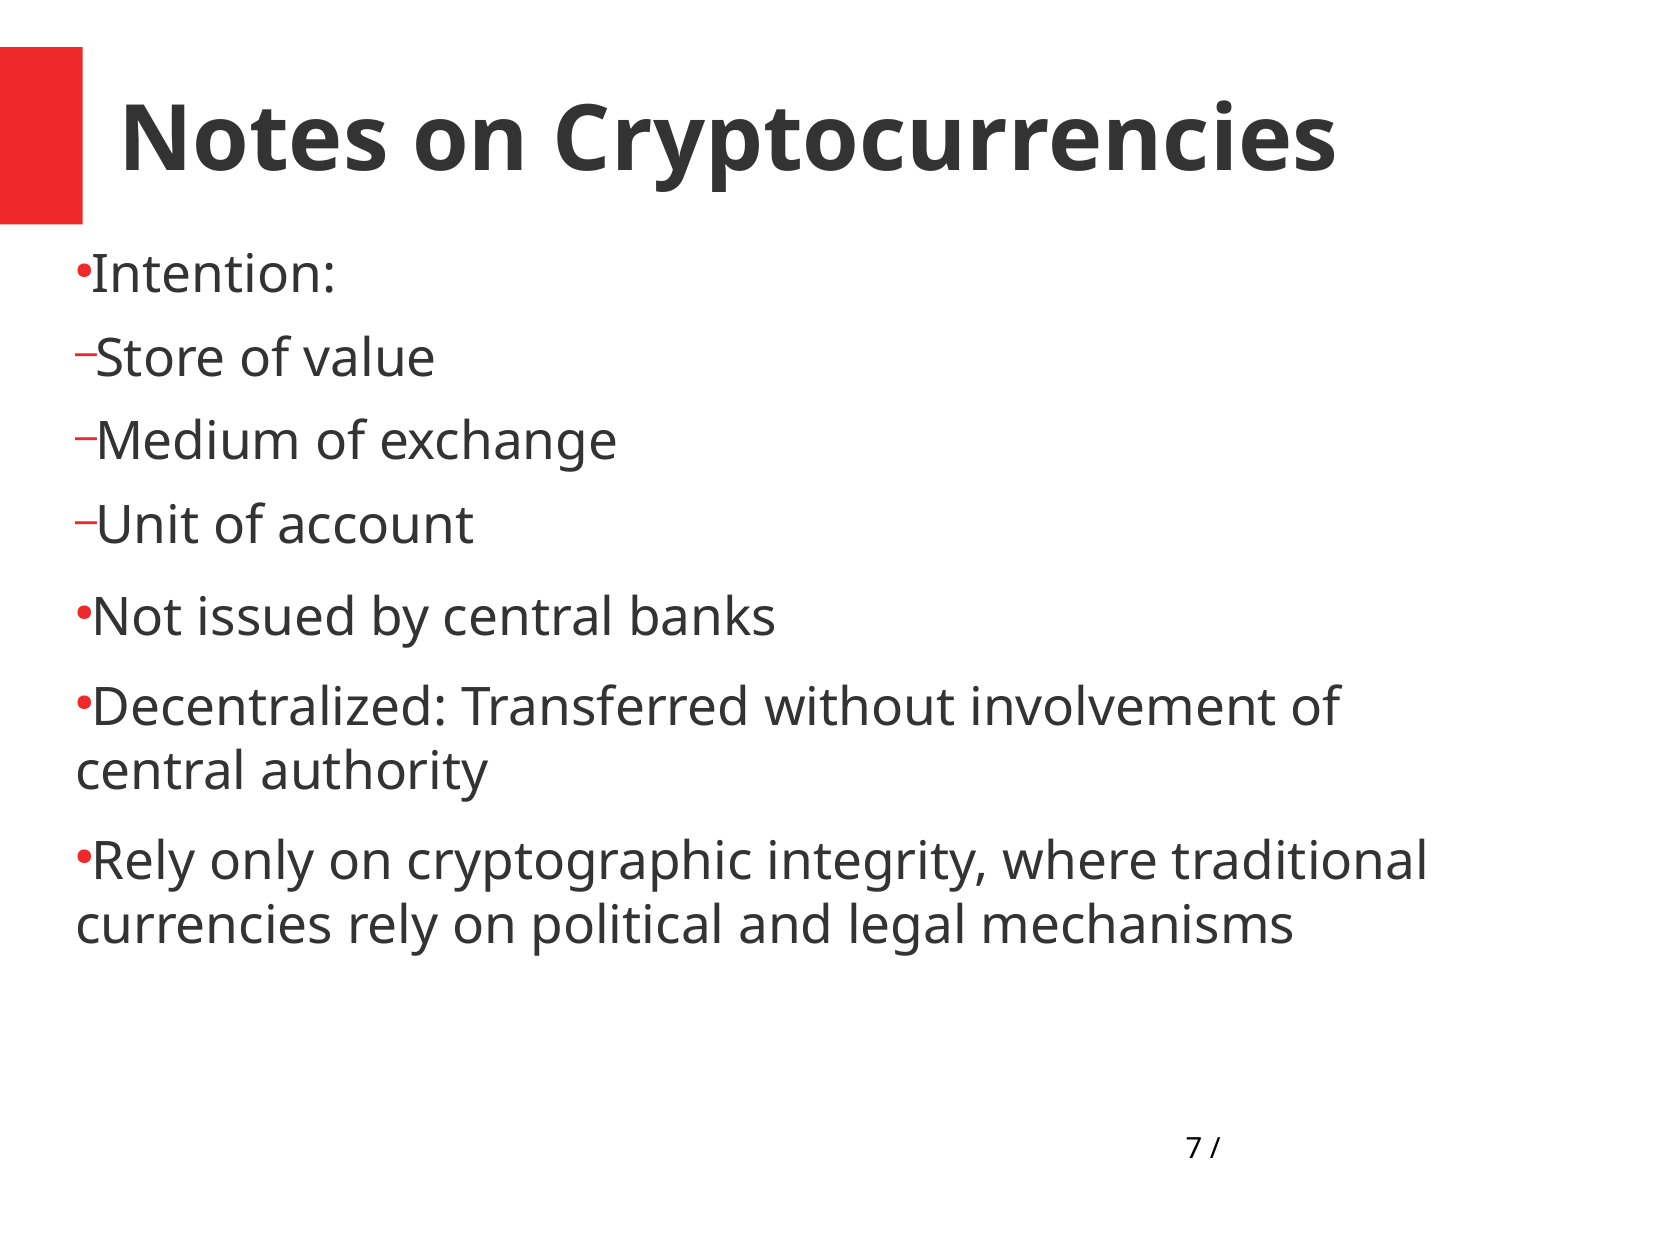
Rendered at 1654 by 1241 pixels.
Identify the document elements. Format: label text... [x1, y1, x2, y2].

title Notes on Cryptocurrencies [118, 30, 1571, 238]
list Intention: Store of value Medium of exchange Unit of account Not issued by central banks Decentralized: Transferred without involvement of central authority Rely only on cryptographic integrity, where traditional currencies rely on political and legal mechanisms [75, 240, 1493, 960]
text_box <number> / [1185, 1129, 1571, 1216]
